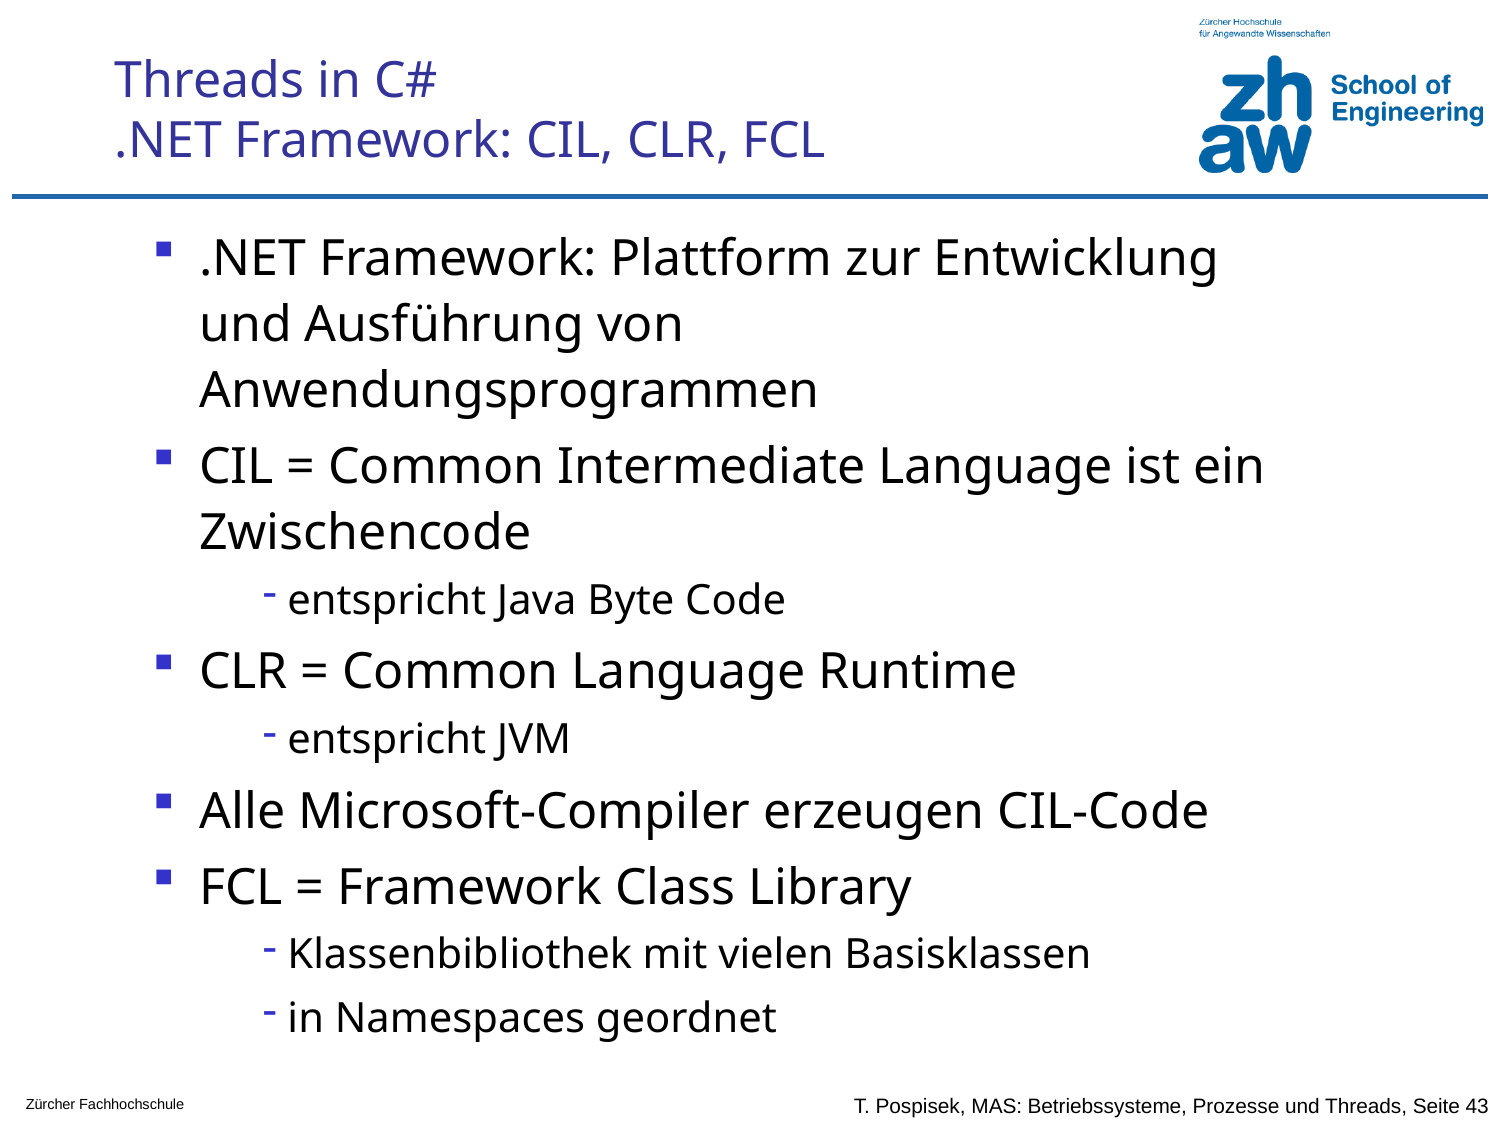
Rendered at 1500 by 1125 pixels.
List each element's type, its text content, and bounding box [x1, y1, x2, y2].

text_box .NET Framework: Plattform zur Entwicklung und Ausführung von Anwendungsprogrammen CIL = Common Intermediate Language ist ein Zwischencode entspricht Java Byte Code CLR = Common Language Runtime entspricht JVM Alle Microsoft-Compiler erzeugen CIL-Code FCL = Framework Class Library Klassenbibliothek mit vielen Basisklassen in Namespaces geordnet [137, 212, 1325, 1049]
picture [1199, 19, 1483, 173]
title Threads in C# .NET Framework: CIL, CLR, FCL [99, 62, 1379, 175]
